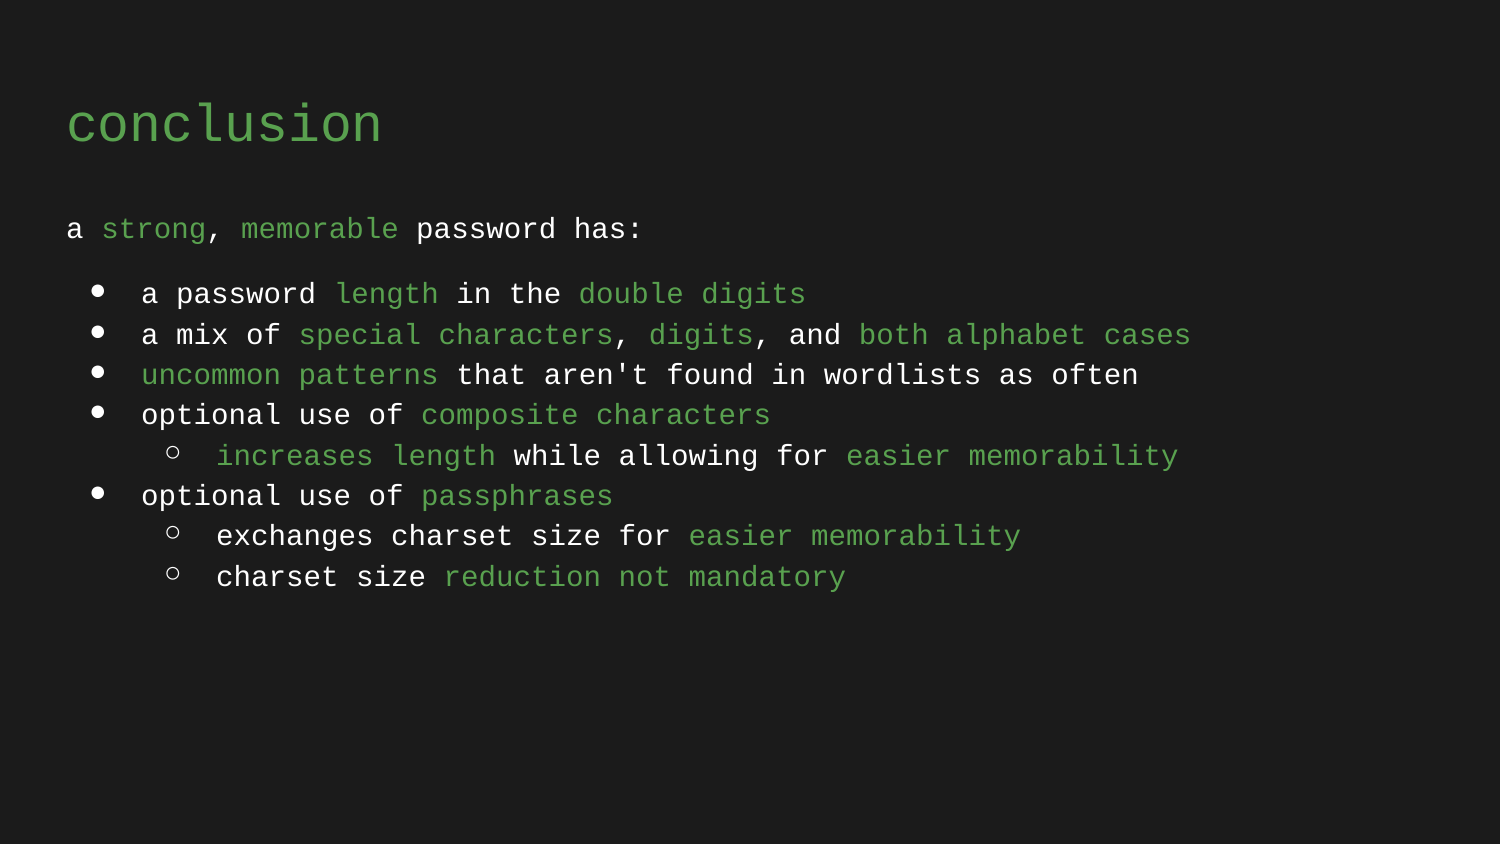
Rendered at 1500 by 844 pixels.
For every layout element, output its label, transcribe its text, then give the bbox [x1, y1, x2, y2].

list a strong, memorable password has: a password length in the double digits a mix of special characters, digits, and both alphabet cases uncommon patterns that aren't found in wordlists as often optional use of composite characters increases length while allowing for easier memorability optional use of passphrases exchanges charset size for easier memorability charset size reduction not mandatory [51, 189, 1449, 750]
title conclusion [51, 72, 1449, 167]
